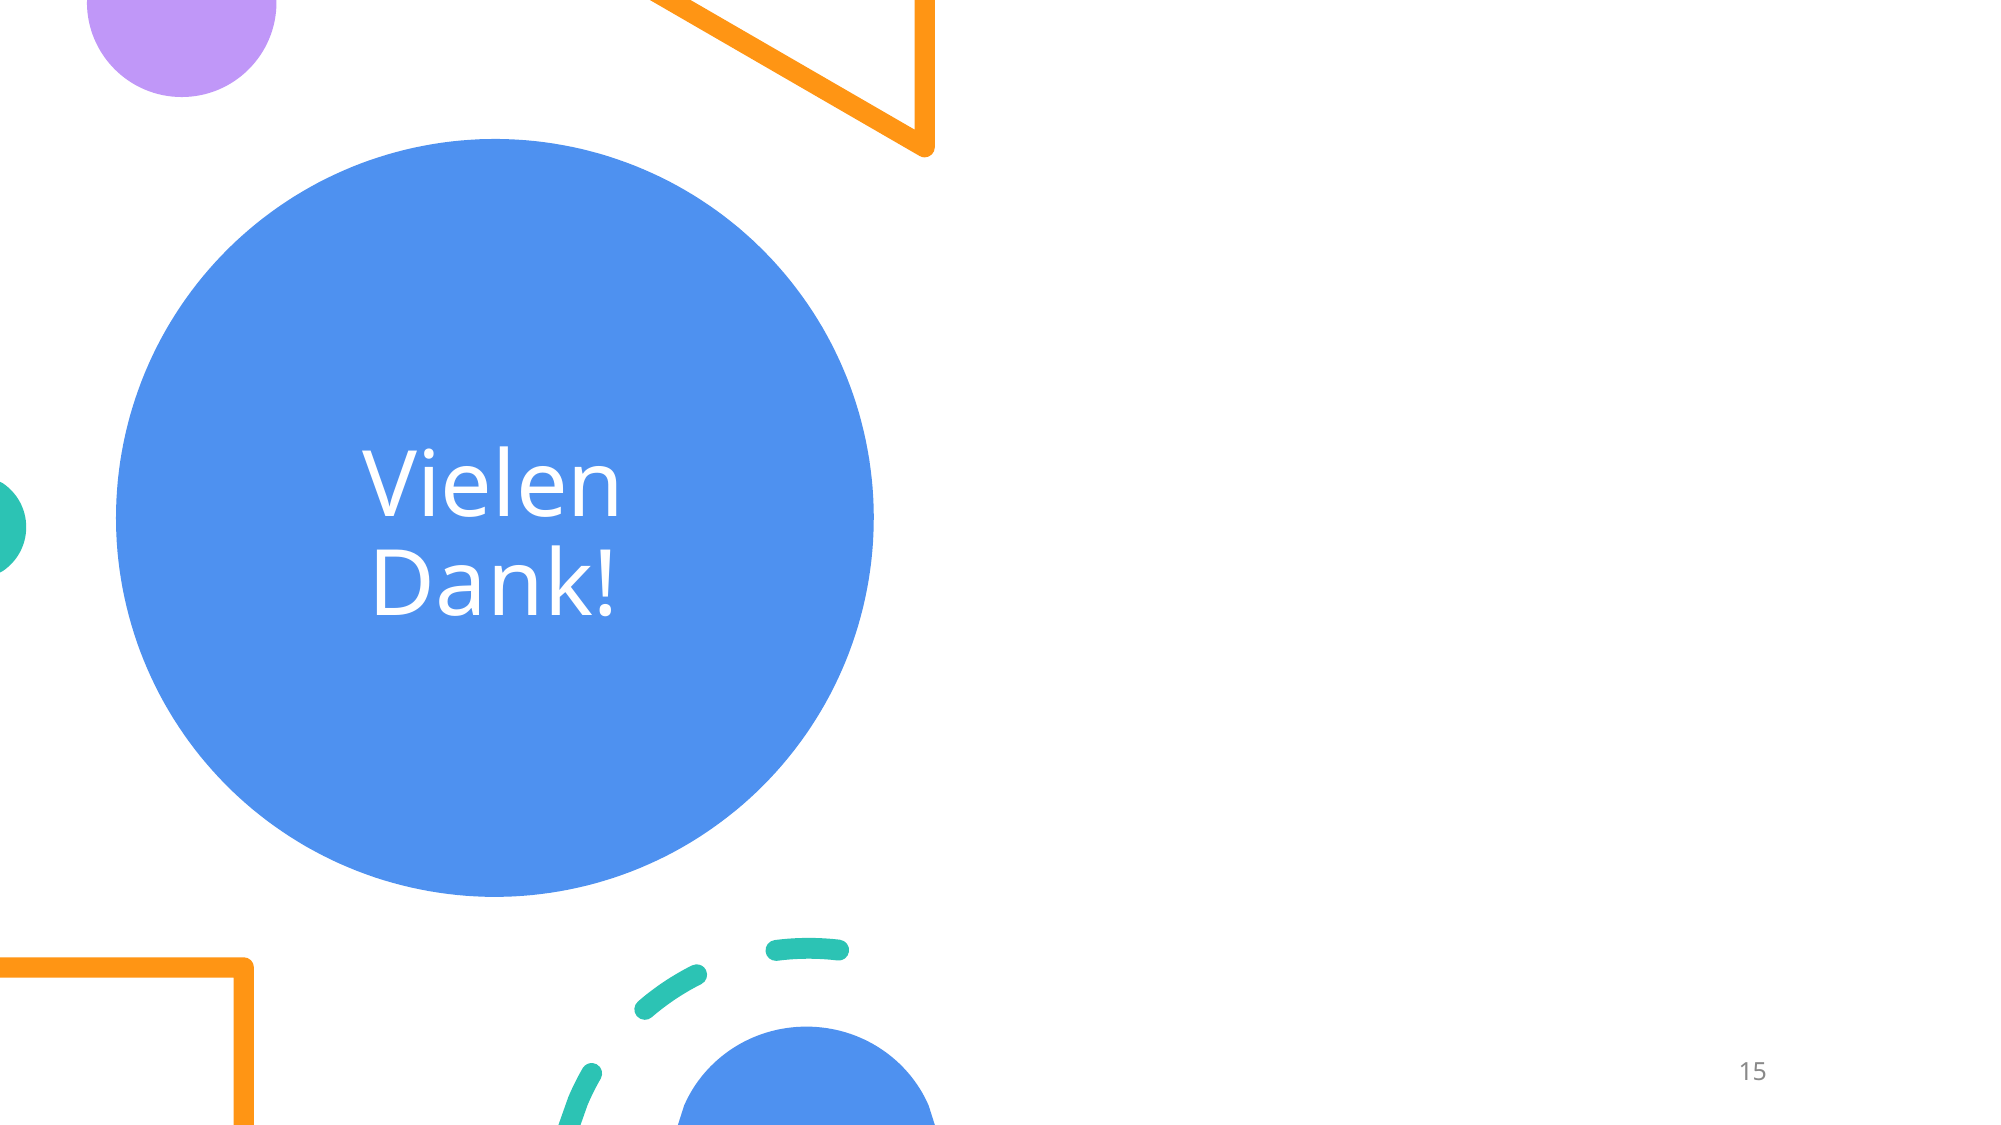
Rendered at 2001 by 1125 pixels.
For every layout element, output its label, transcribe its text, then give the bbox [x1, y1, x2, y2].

title Vielen Dank! [228, 202, 760, 871]
text_box 13 [1723, 1042, 1864, 1103]
